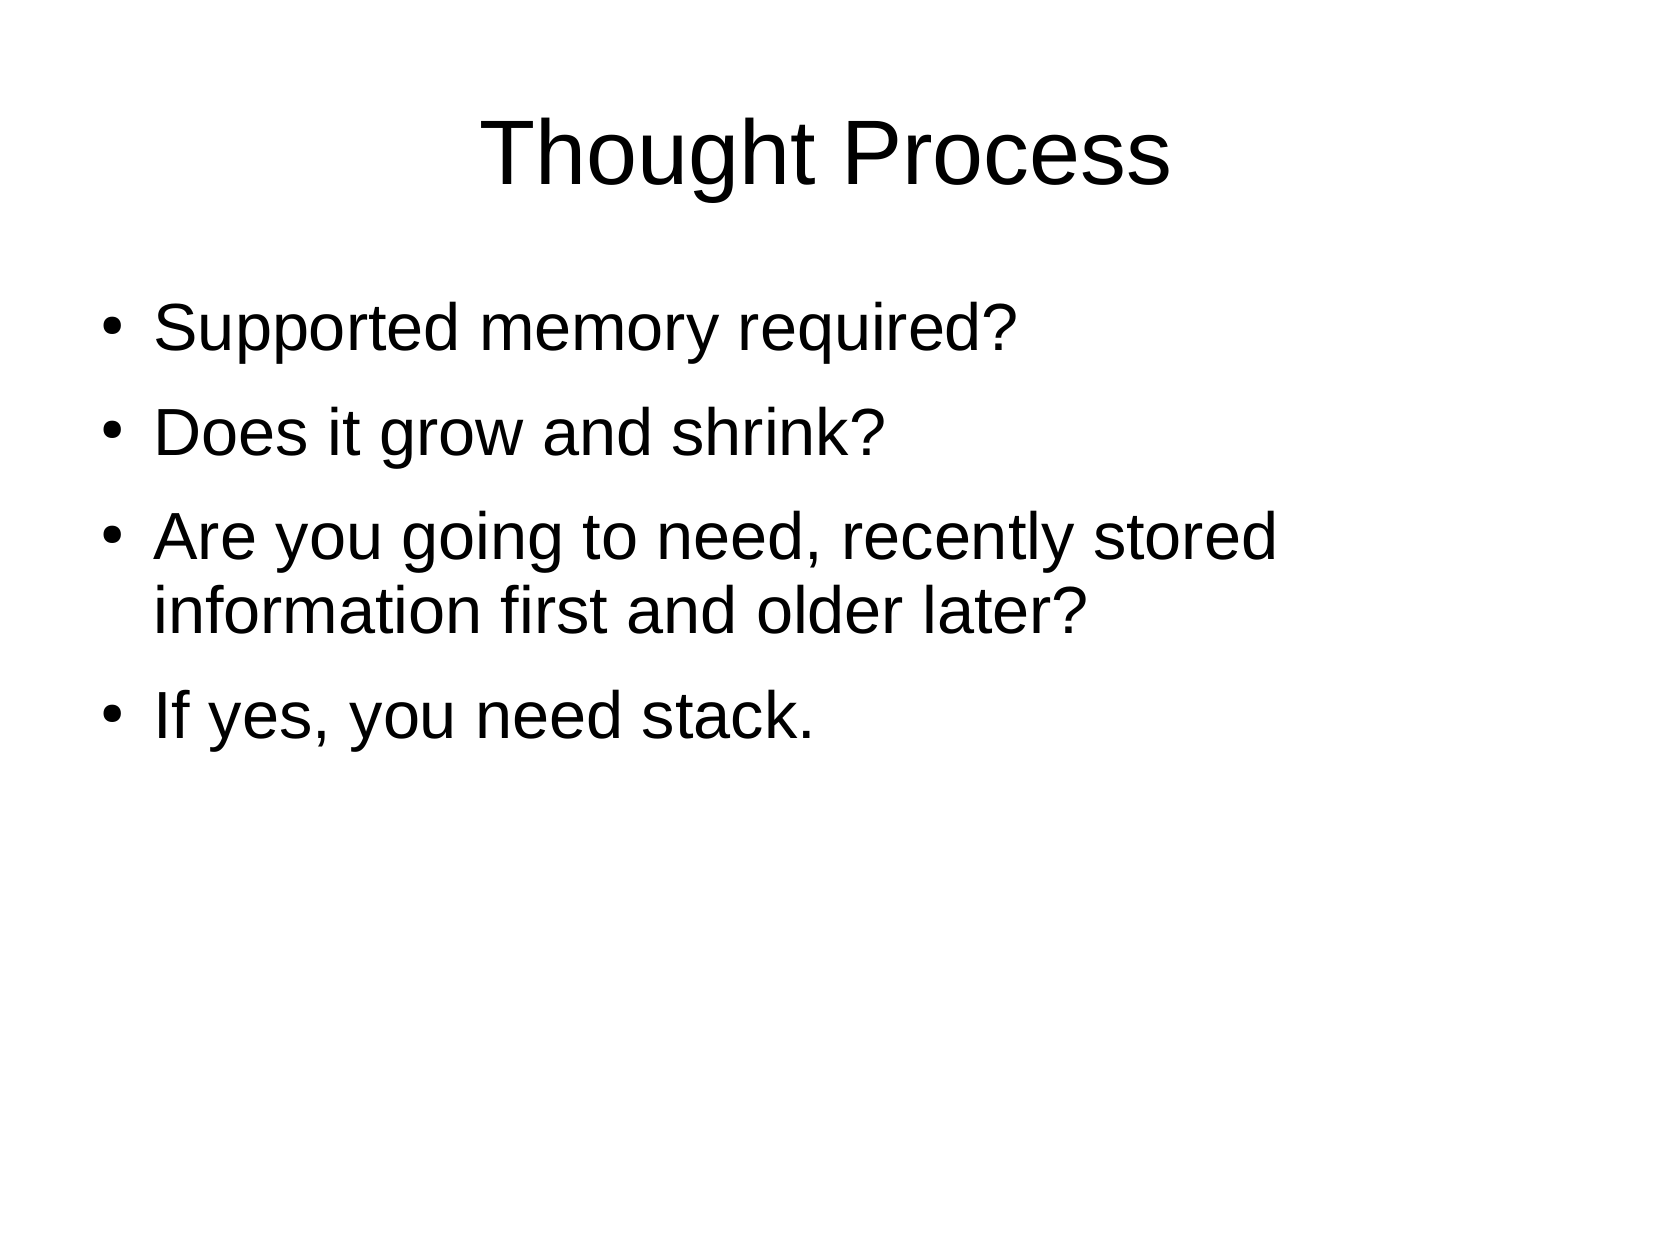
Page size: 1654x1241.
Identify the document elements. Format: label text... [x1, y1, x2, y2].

list Supported memory required? Does it grow and shrink? Are you going to need, recently stored information first and older later? If yes, you need stack. [82, 290, 1571, 1010]
title Thought Process [82, 49, 1571, 257]
